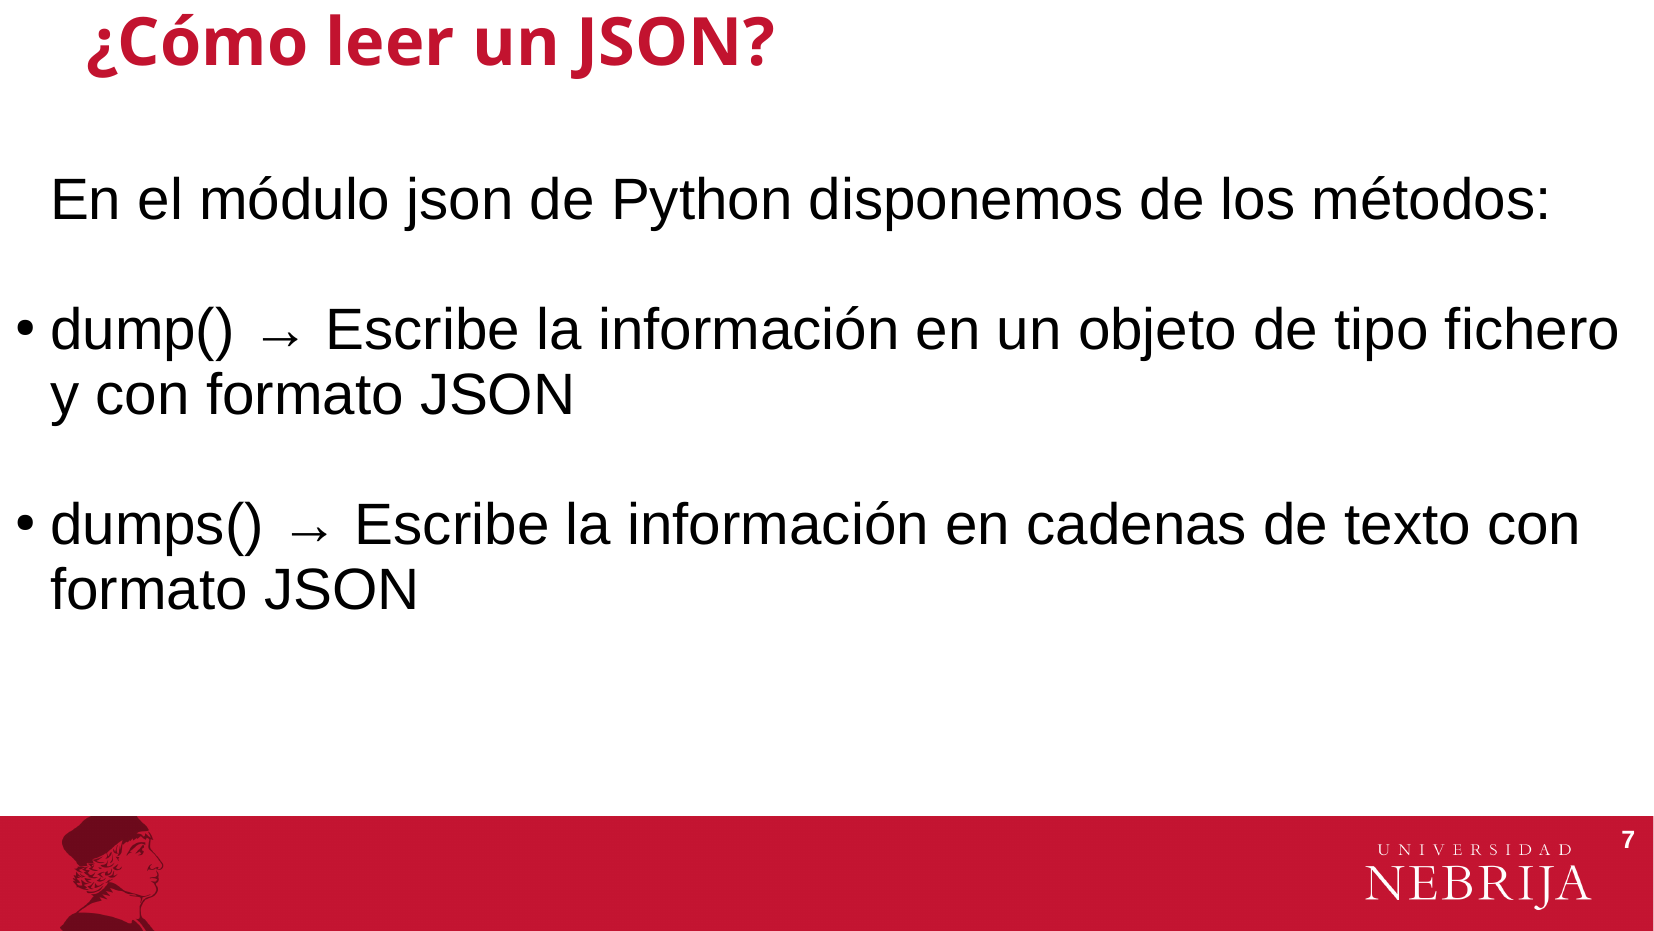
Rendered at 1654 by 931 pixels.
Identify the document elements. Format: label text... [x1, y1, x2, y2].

text_box ¿Cómo leer un JSON? [0, 0, 1650, 87]
text_box En el módulo json de Python disponemos de los métodos: dump() → Escribe la información en un objeto de tipo fichero y con formato JSON dumps() → Escribe la información en cadenas de texto con formato JSON [0, 112, 1654, 788]
picture [0, 816, 1654, 931]
